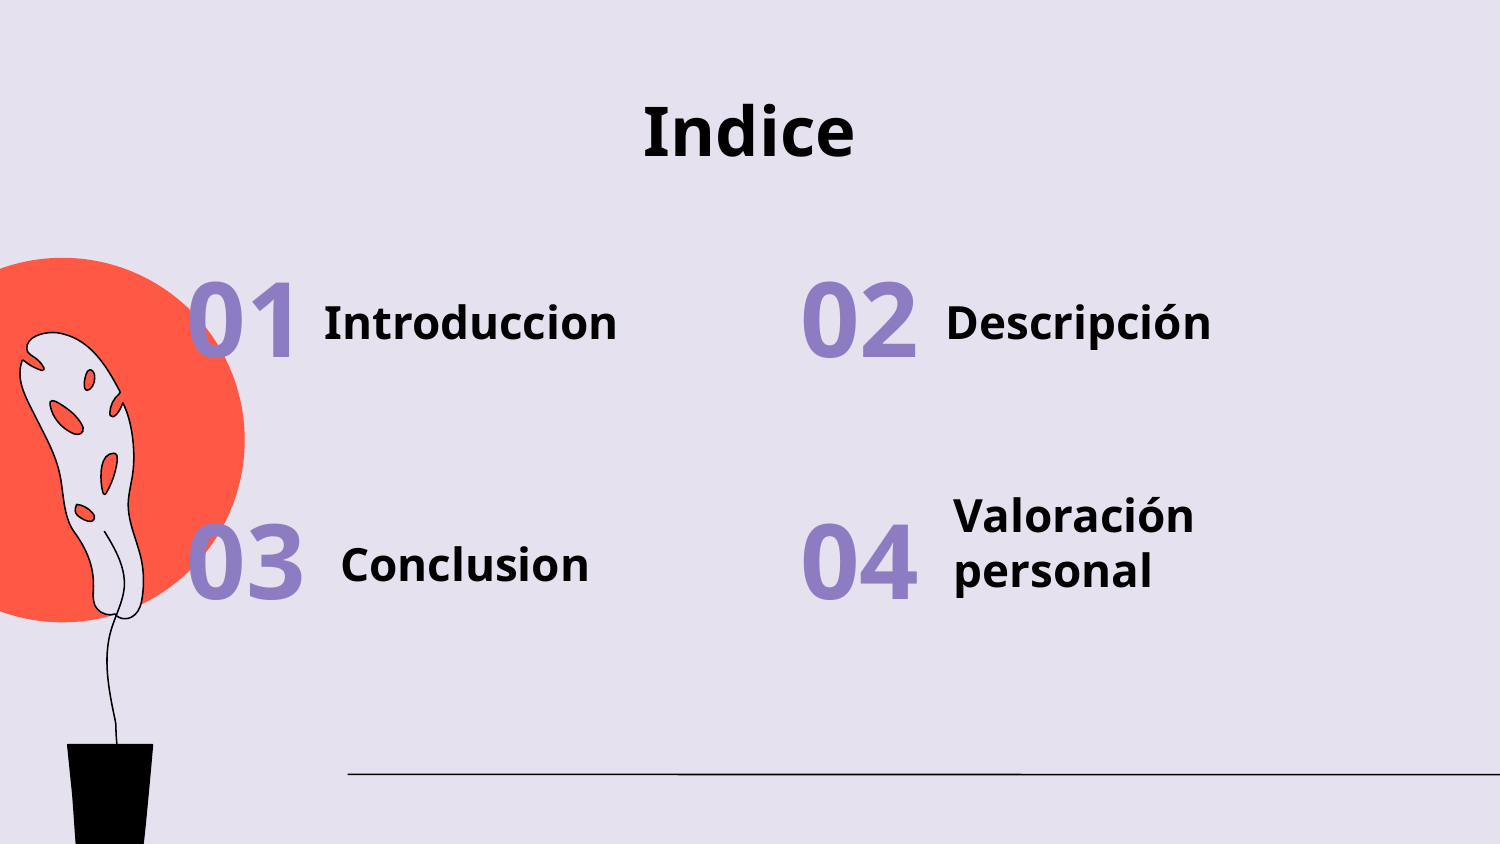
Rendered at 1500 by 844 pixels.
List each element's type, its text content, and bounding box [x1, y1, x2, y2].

subtitle Conclusion [326, 520, 719, 596]
title 01 [167, 254, 326, 377]
title Indice [116, 72, 1383, 167]
title 02 [780, 254, 939, 377]
subtitle Introduccion [326, 278, 704, 353]
subtitle Descripción [939, 278, 1325, 353]
subtitle Valoración personal [939, 471, 1333, 547]
title 03 [167, 497, 326, 619]
title 04 [780, 497, 939, 619]
